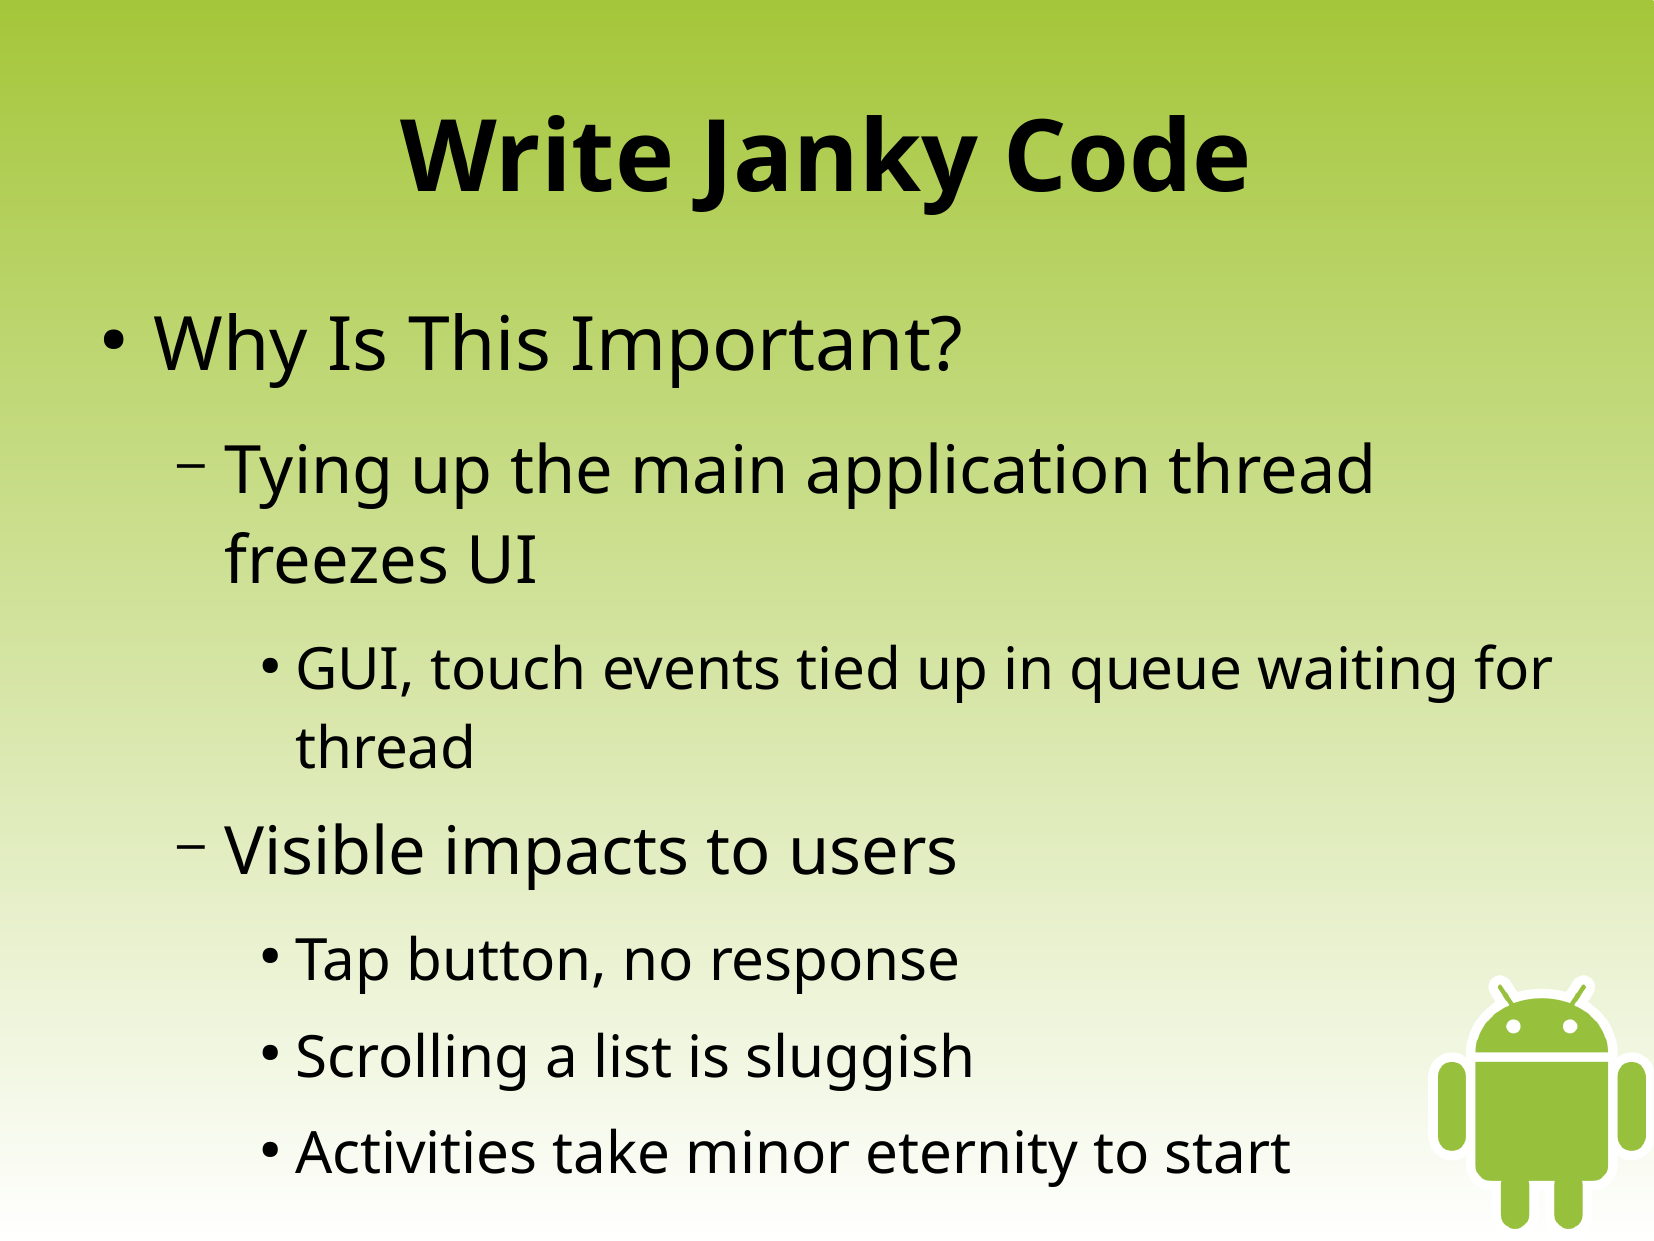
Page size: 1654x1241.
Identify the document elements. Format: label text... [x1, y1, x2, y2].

list Why Is This Important? Tying up the main application thread freezes UI GUI, touch events tied up in queue waiting for thread Visible impacts to users Tap button, no response Scrolling a list is sluggish Activities take minor eternity to start [82, 290, 1571, 1094]
picture [1428, 975, 1654, 1238]
title Write Janky Code [82, 56, 1571, 250]
